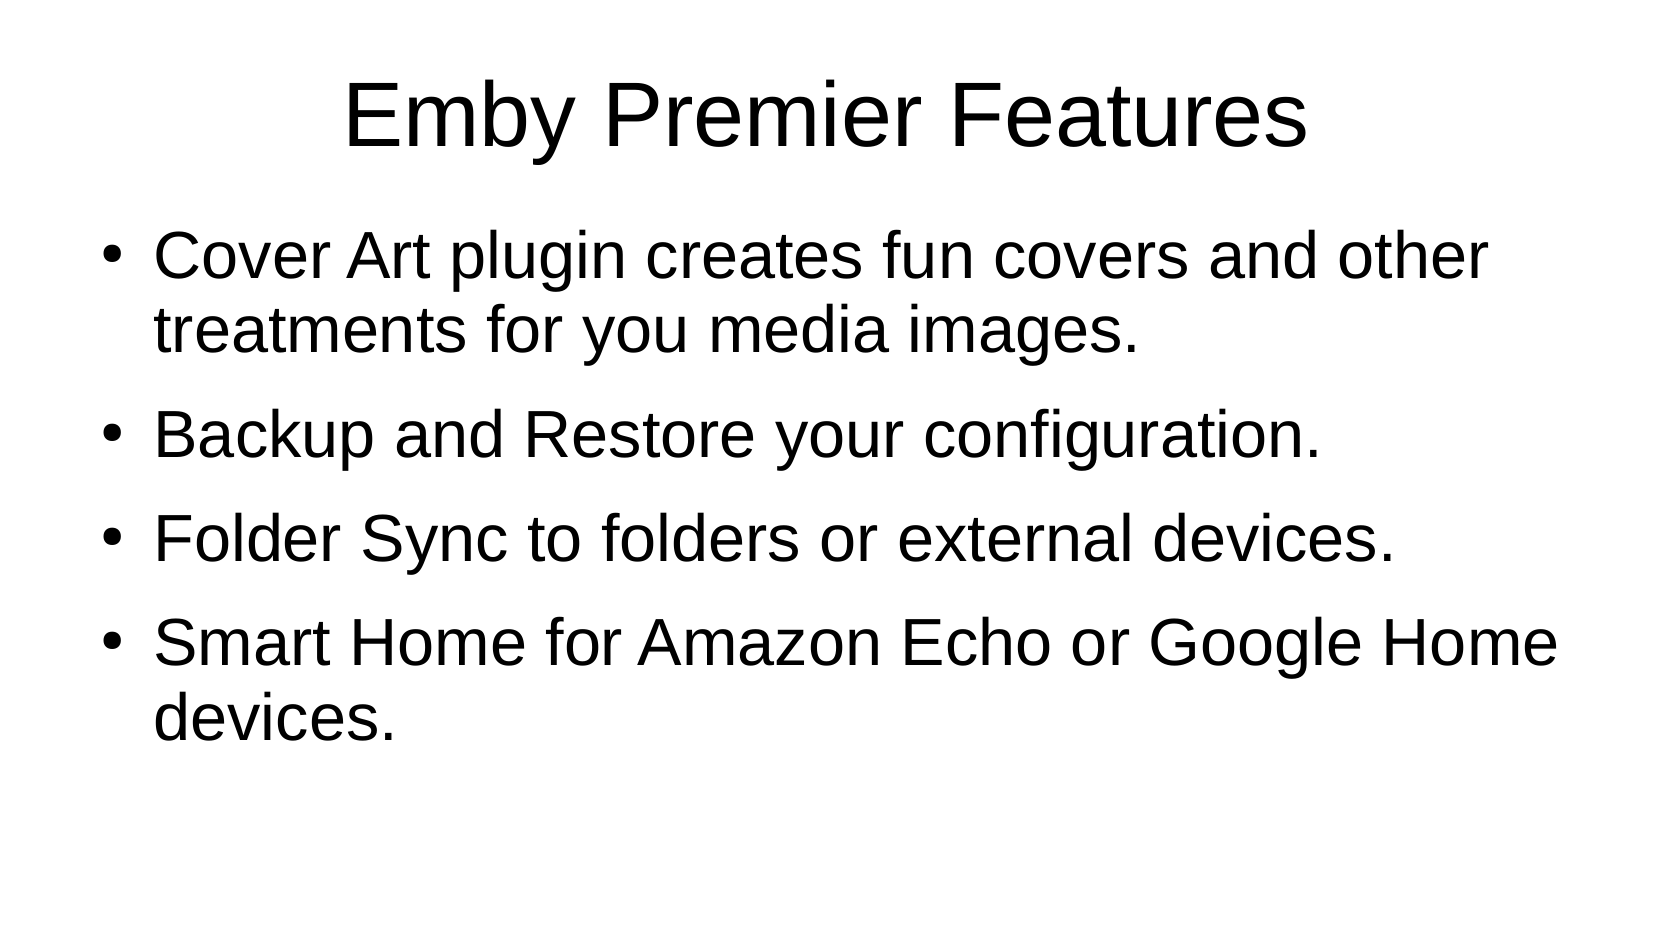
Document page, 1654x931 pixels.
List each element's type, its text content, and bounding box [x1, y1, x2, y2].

title Emby Premier Features [82, 37, 1571, 193]
list Cover Art plugin creates fun covers and other treatments for you media images. Backup and Restore your configuration. Folder Sync to folders or external devices. Smart Home for Amazon Echo or Google Home devices. [82, 217, 1571, 758]
